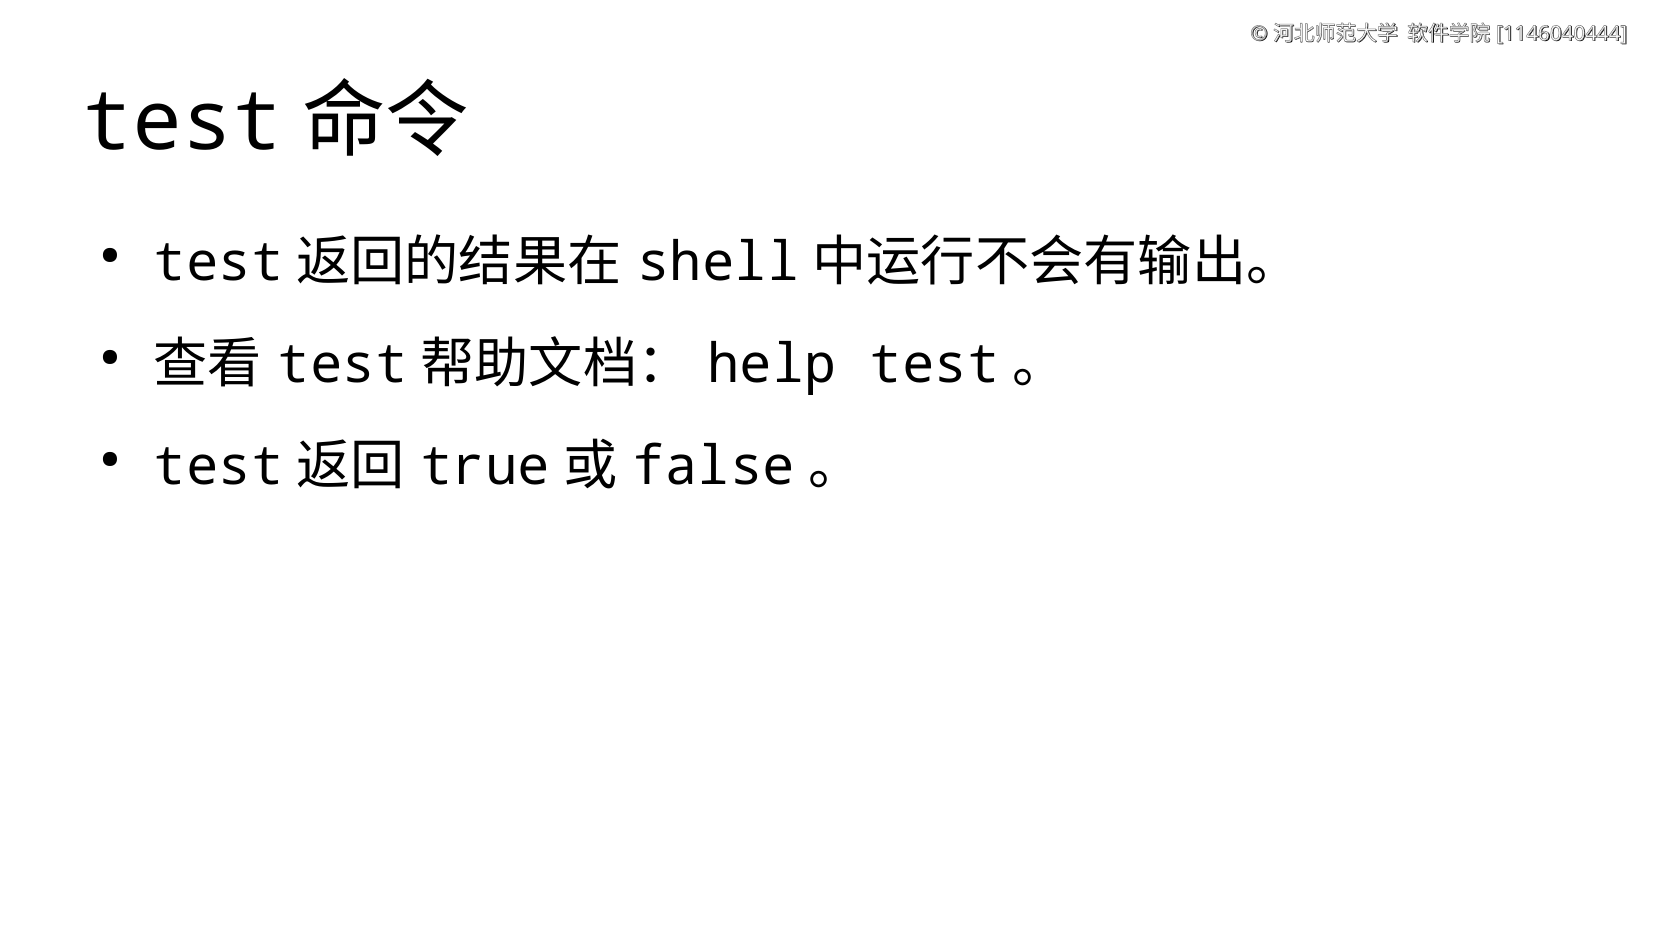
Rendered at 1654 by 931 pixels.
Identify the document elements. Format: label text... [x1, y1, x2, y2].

title test命令 [82, 37, 1571, 189]
list test返回的结果在shell中运行不会有输出。 查看test帮助文档：help test。 test返回true或false。 [82, 217, 1571, 758]
